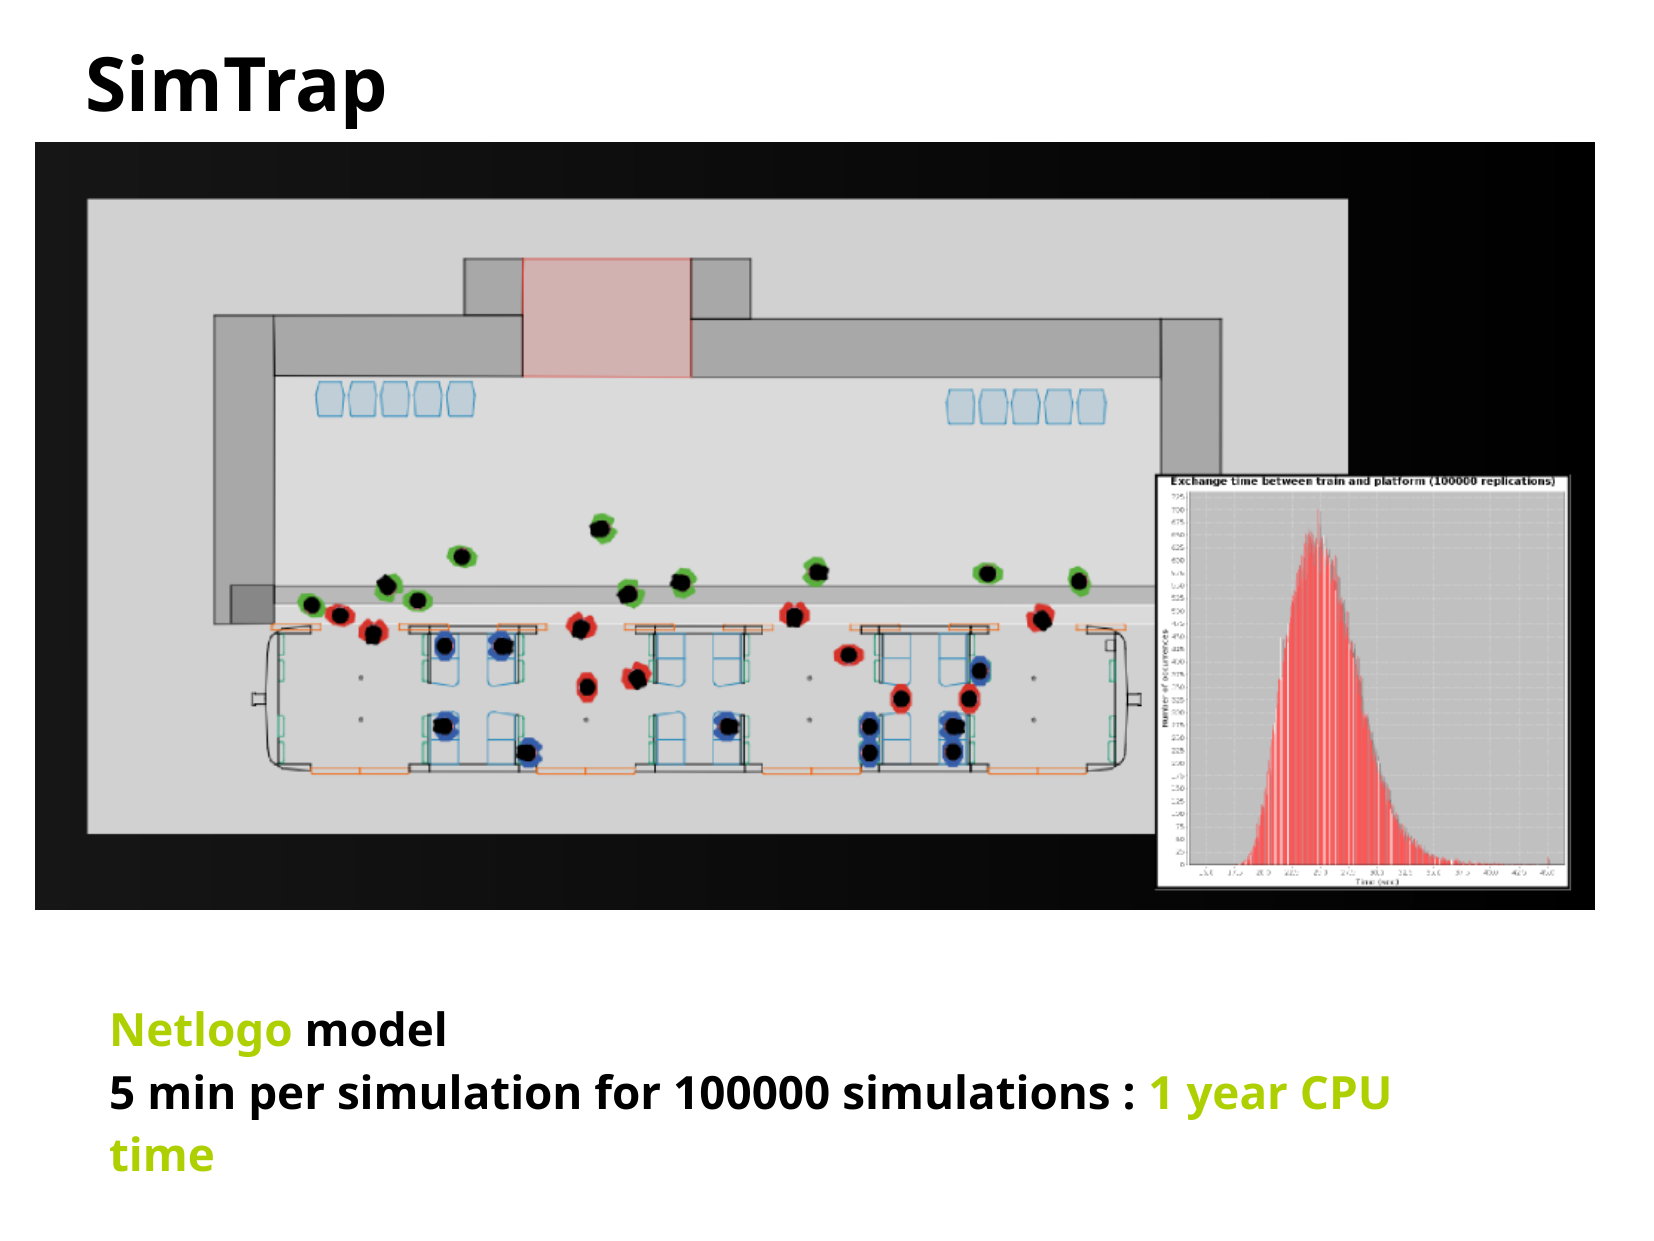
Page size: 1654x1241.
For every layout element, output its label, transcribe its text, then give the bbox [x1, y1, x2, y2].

picture [35, 142, 1595, 910]
text_box Netlogo model 5 min per simulation for 100000 simulations : 1 year CPU time [94, 990, 1501, 1181]
text_box SimTrap [70, 23, 1477, 125]
